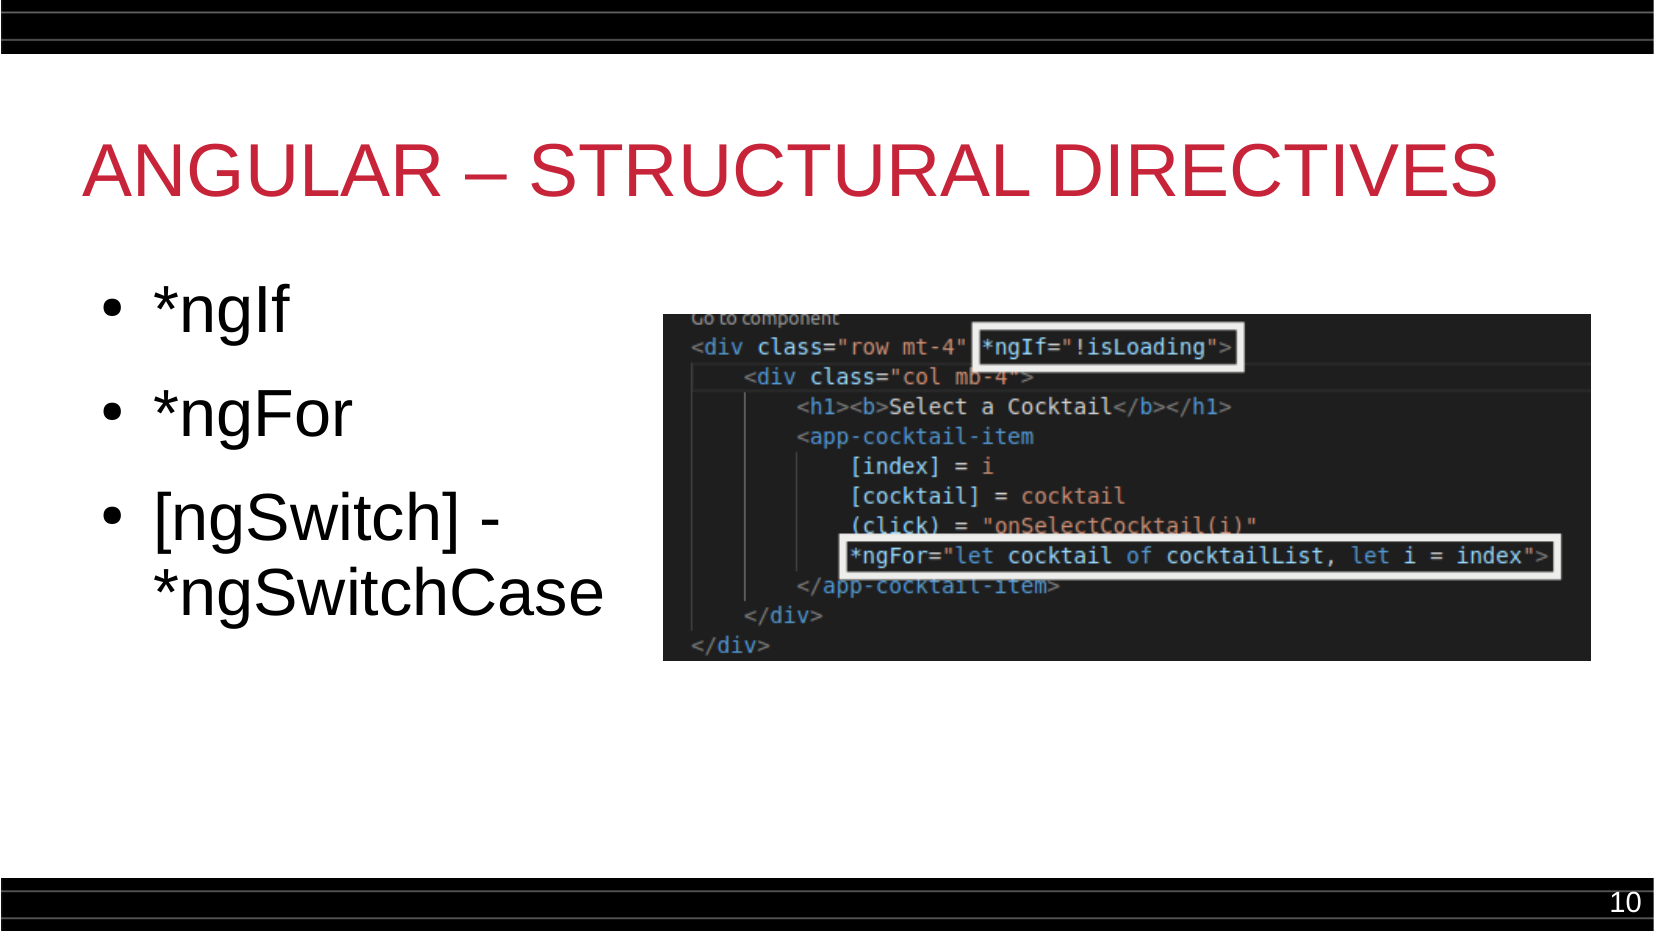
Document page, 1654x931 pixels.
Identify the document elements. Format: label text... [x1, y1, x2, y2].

title ANGULAR – STRUCTURAL DIRECTIVES [82, 92, 1571, 249]
picture [1, 0, 1654, 54]
picture [1, 878, 1654, 931]
list *ngIf *ngFor [ngSwitch] - *ngSwitchCase [82, 271, 646, 851]
picture [663, 314, 1591, 661]
